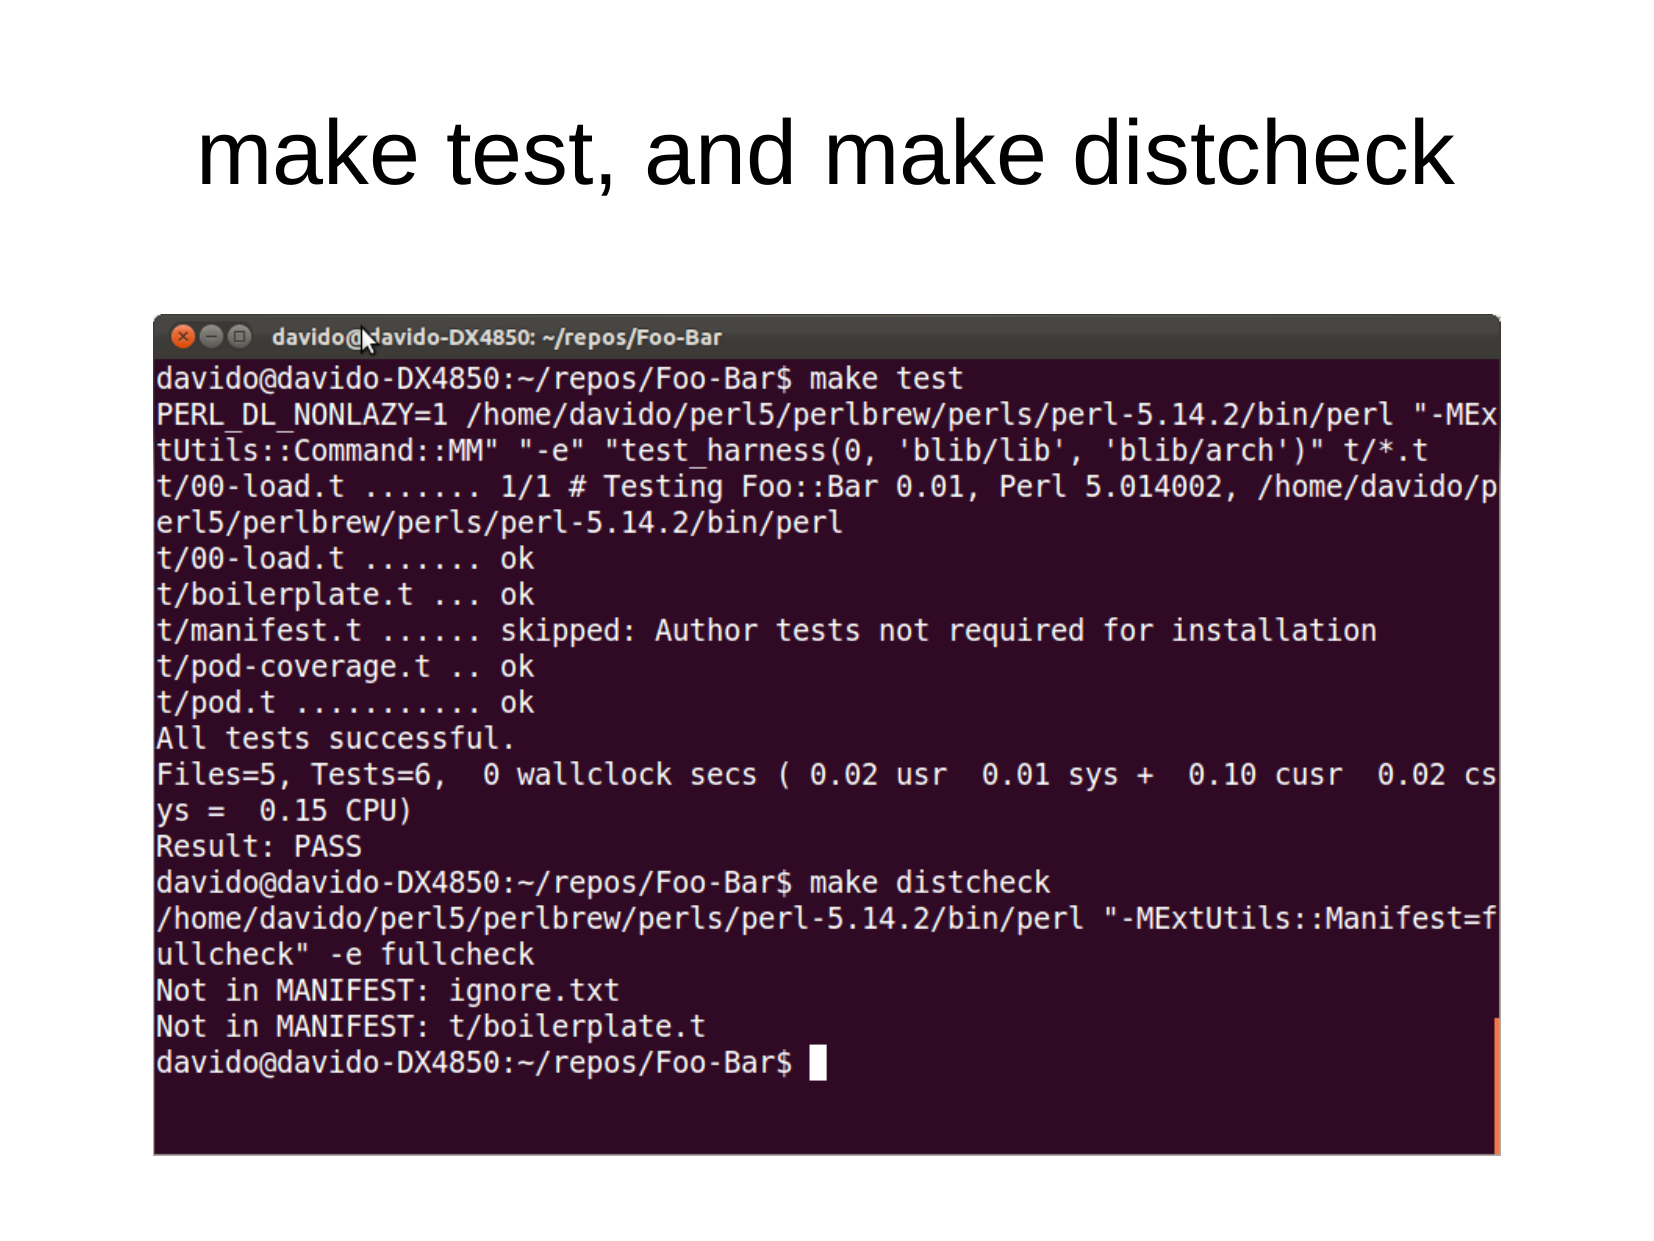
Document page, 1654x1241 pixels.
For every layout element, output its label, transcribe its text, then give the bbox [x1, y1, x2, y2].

picture [153, 314, 1501, 1156]
title make test, and make distcheck [82, 49, 1571, 257]
